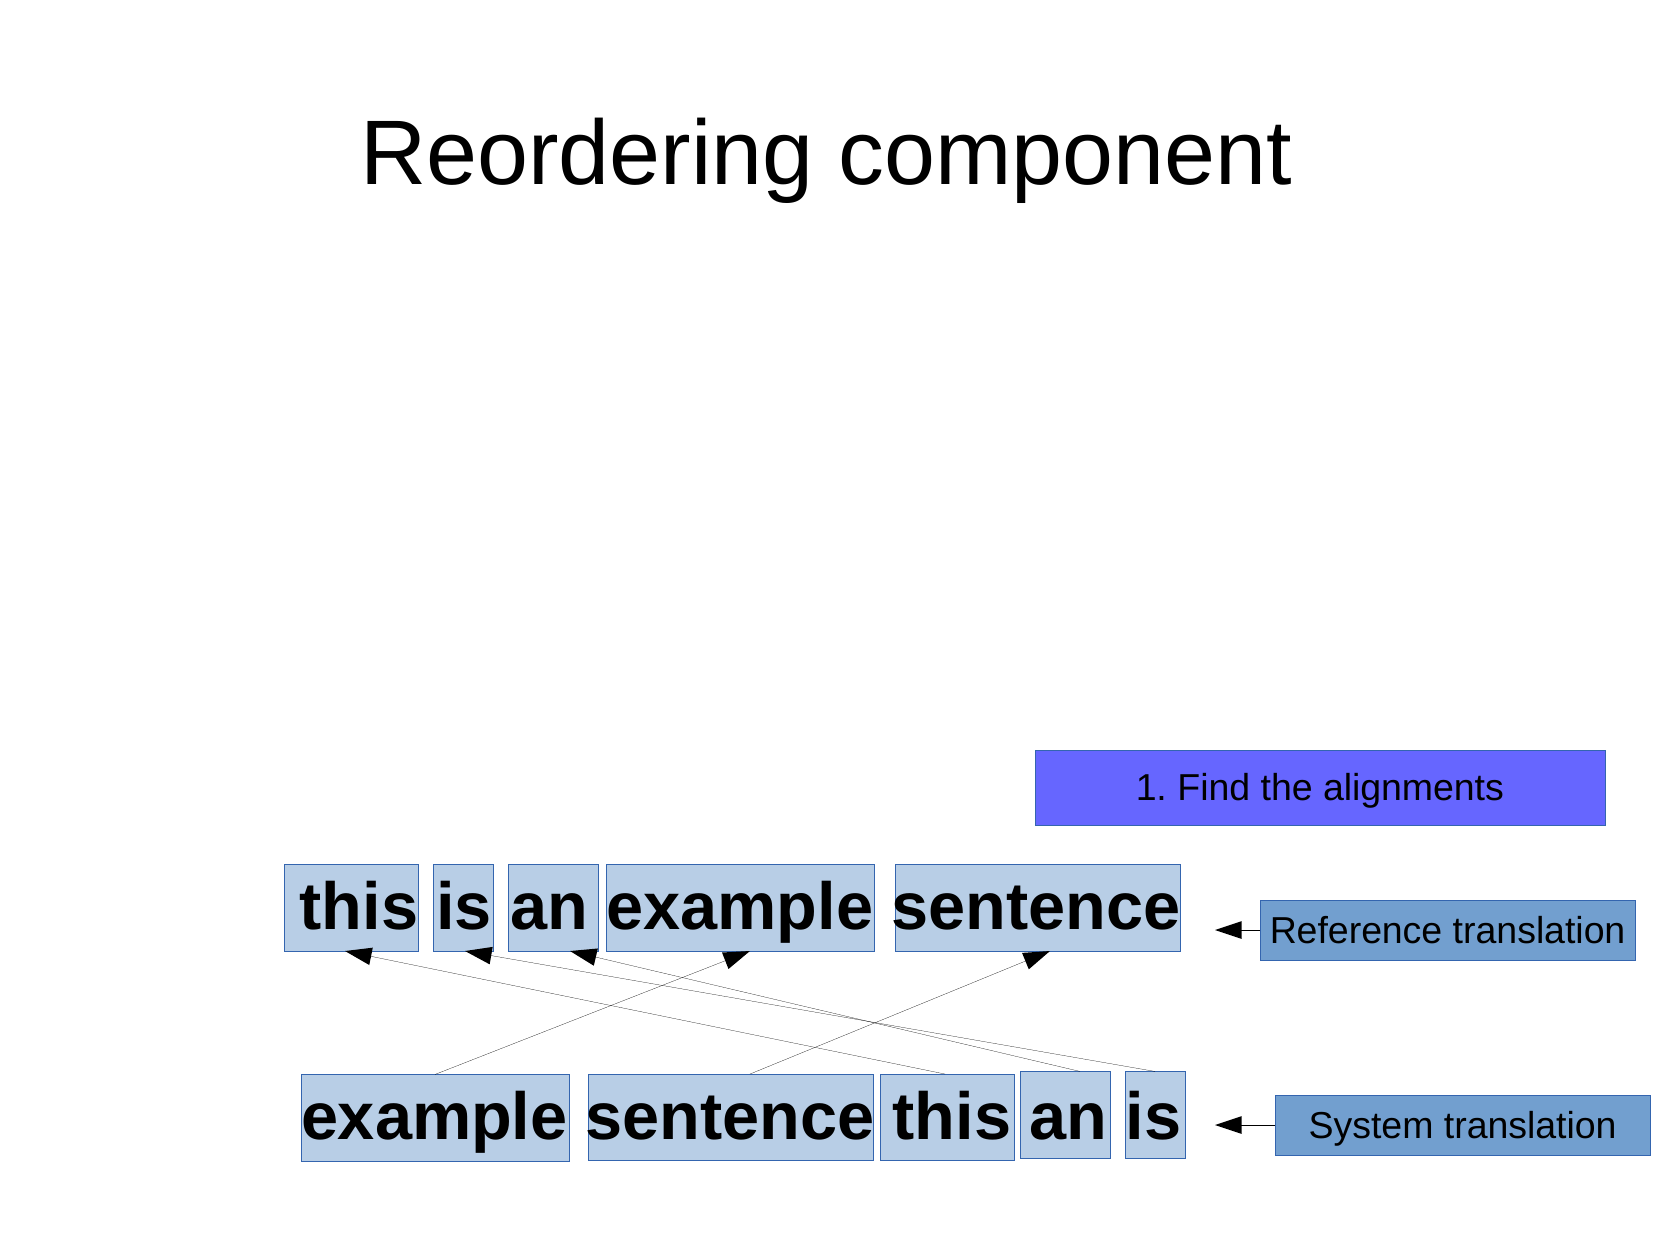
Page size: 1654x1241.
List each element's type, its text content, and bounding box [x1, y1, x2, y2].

text_box example sentence this an is [286, 1071, 1201, 1162]
title Reordering component [82, 49, 1571, 257]
text_box Reference translation [1260, 900, 1636, 961]
text_box System translation [1275, 1095, 1651, 1156]
text_box this is an example sentence [285, 861, 1199, 952]
text_box 1. Find the alignments [1035, 750, 1606, 826]
